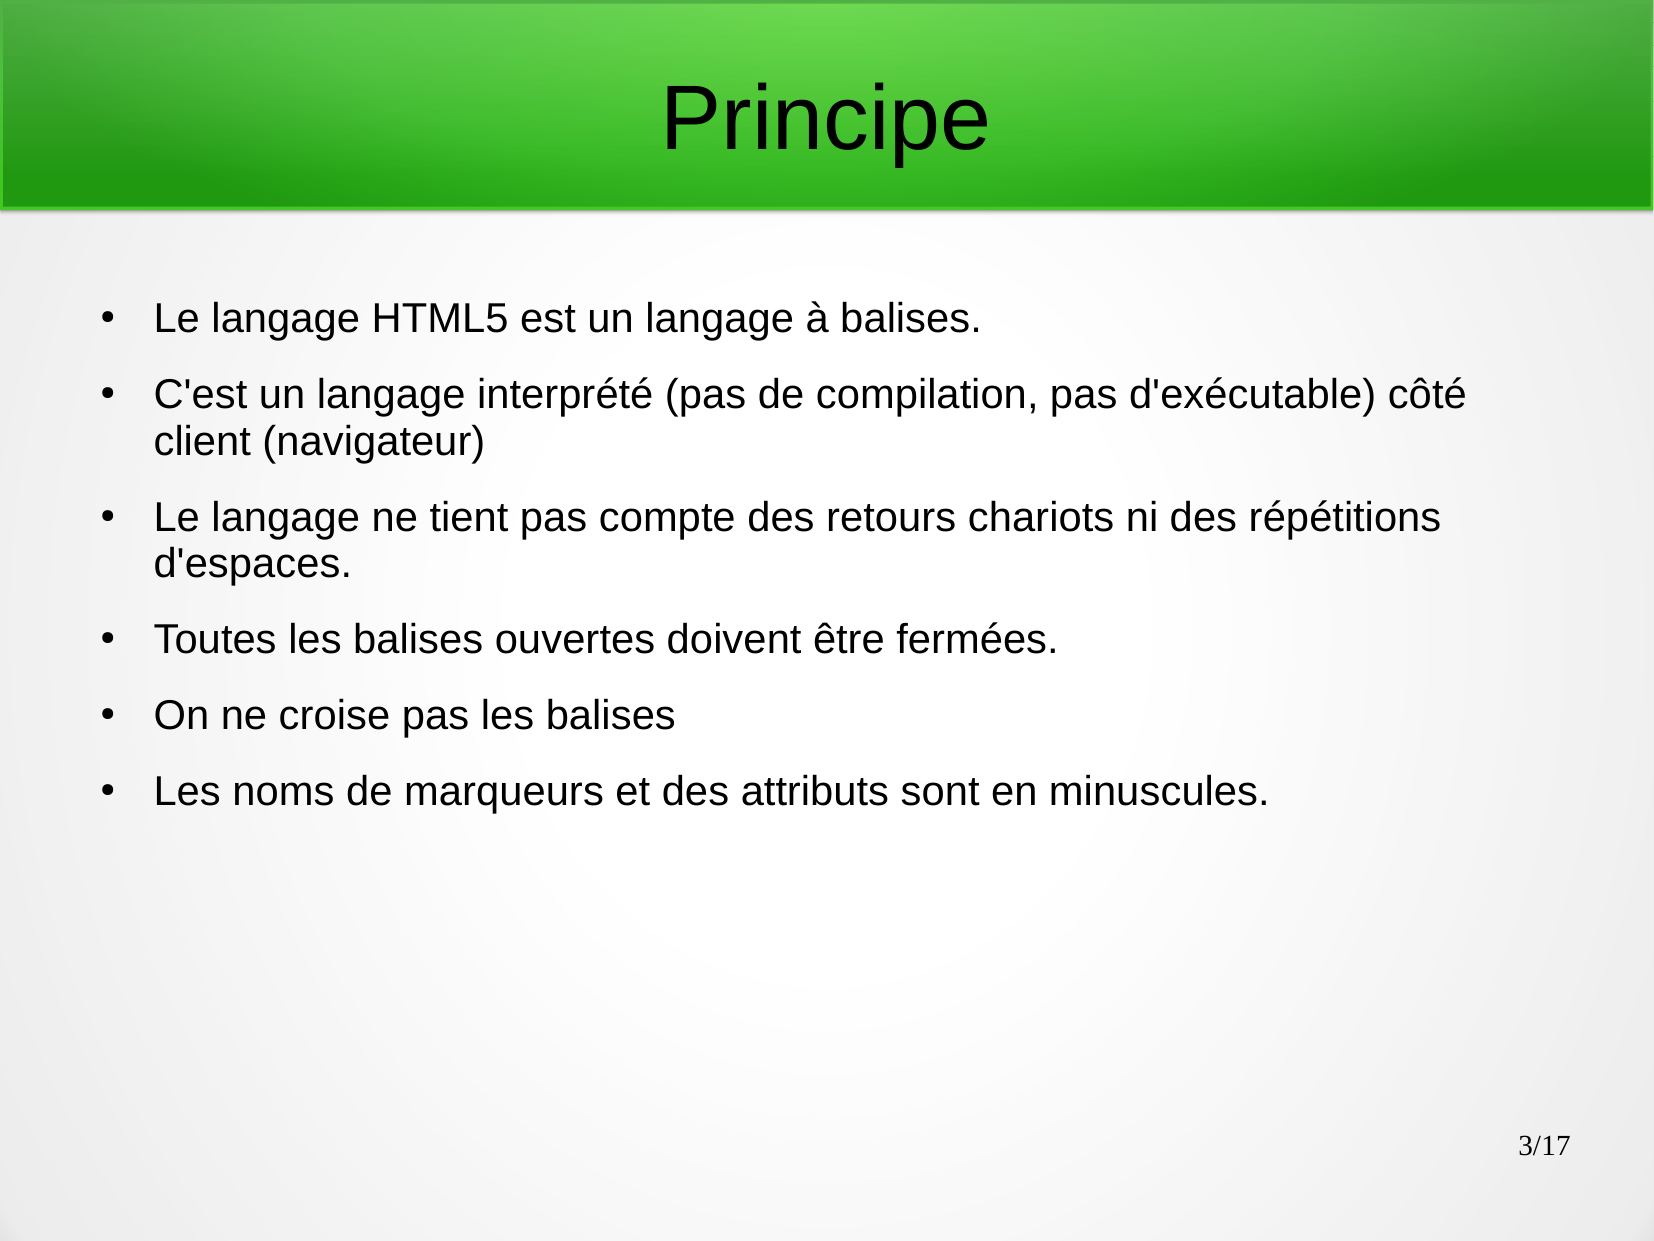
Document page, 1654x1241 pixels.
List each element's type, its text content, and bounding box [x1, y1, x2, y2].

title Principe [82, 47, 1571, 189]
list Le langage HTML5 est un langage à balises. C'est un langage interprété (pas de compilation, pas d'exécutable) côté client (navigateur) Le langage ne tient pas compte des retours chariots ni des répétitions d'espaces. Toutes les balises ouvertes doivent être fermées. On ne croise pas les balises Les noms de marqueurs et des attributs sont en minuscules. [82, 295, 1571, 1015]
